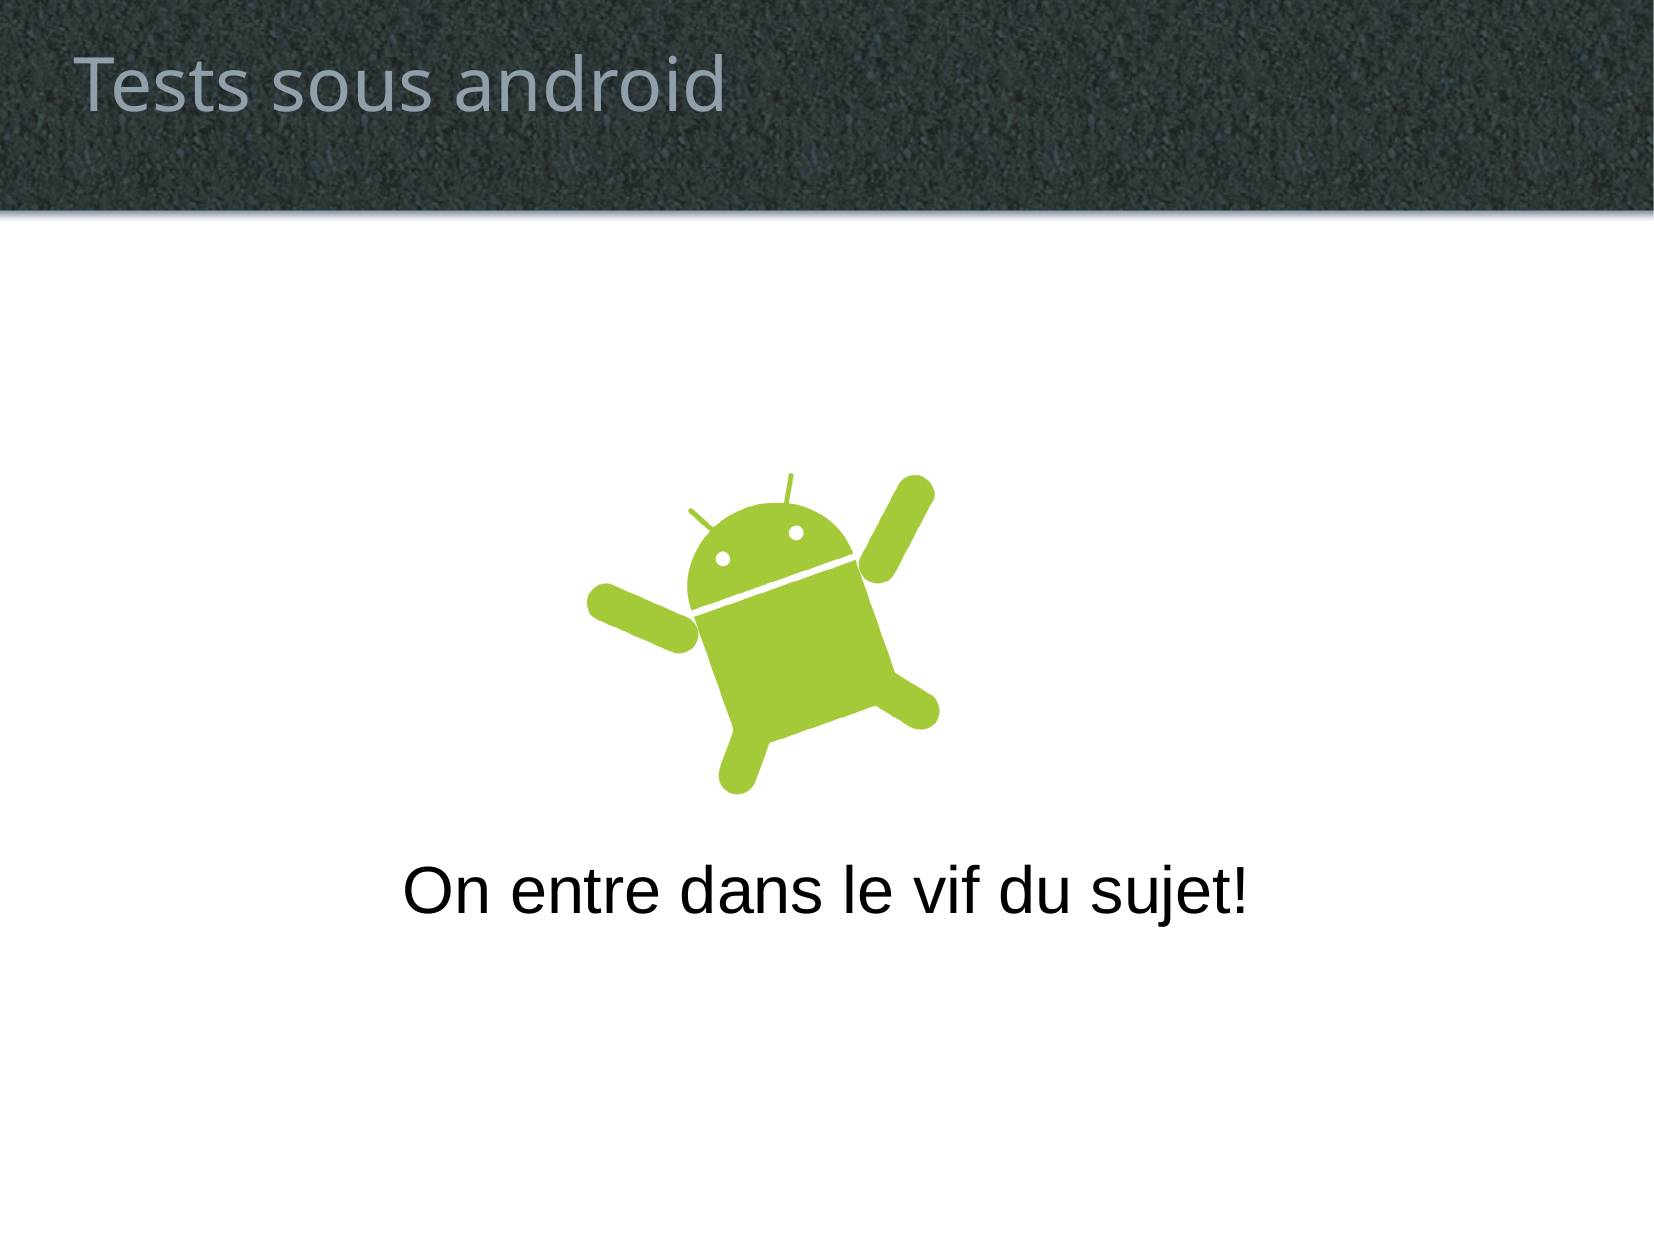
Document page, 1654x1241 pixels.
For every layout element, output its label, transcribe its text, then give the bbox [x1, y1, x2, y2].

subtitle On entre dans le vif du sujet! [82, 679, 1571, 1102]
picture [0, 0, 1654, 1241]
text_box Tests sous android [59, 23, 1554, 205]
